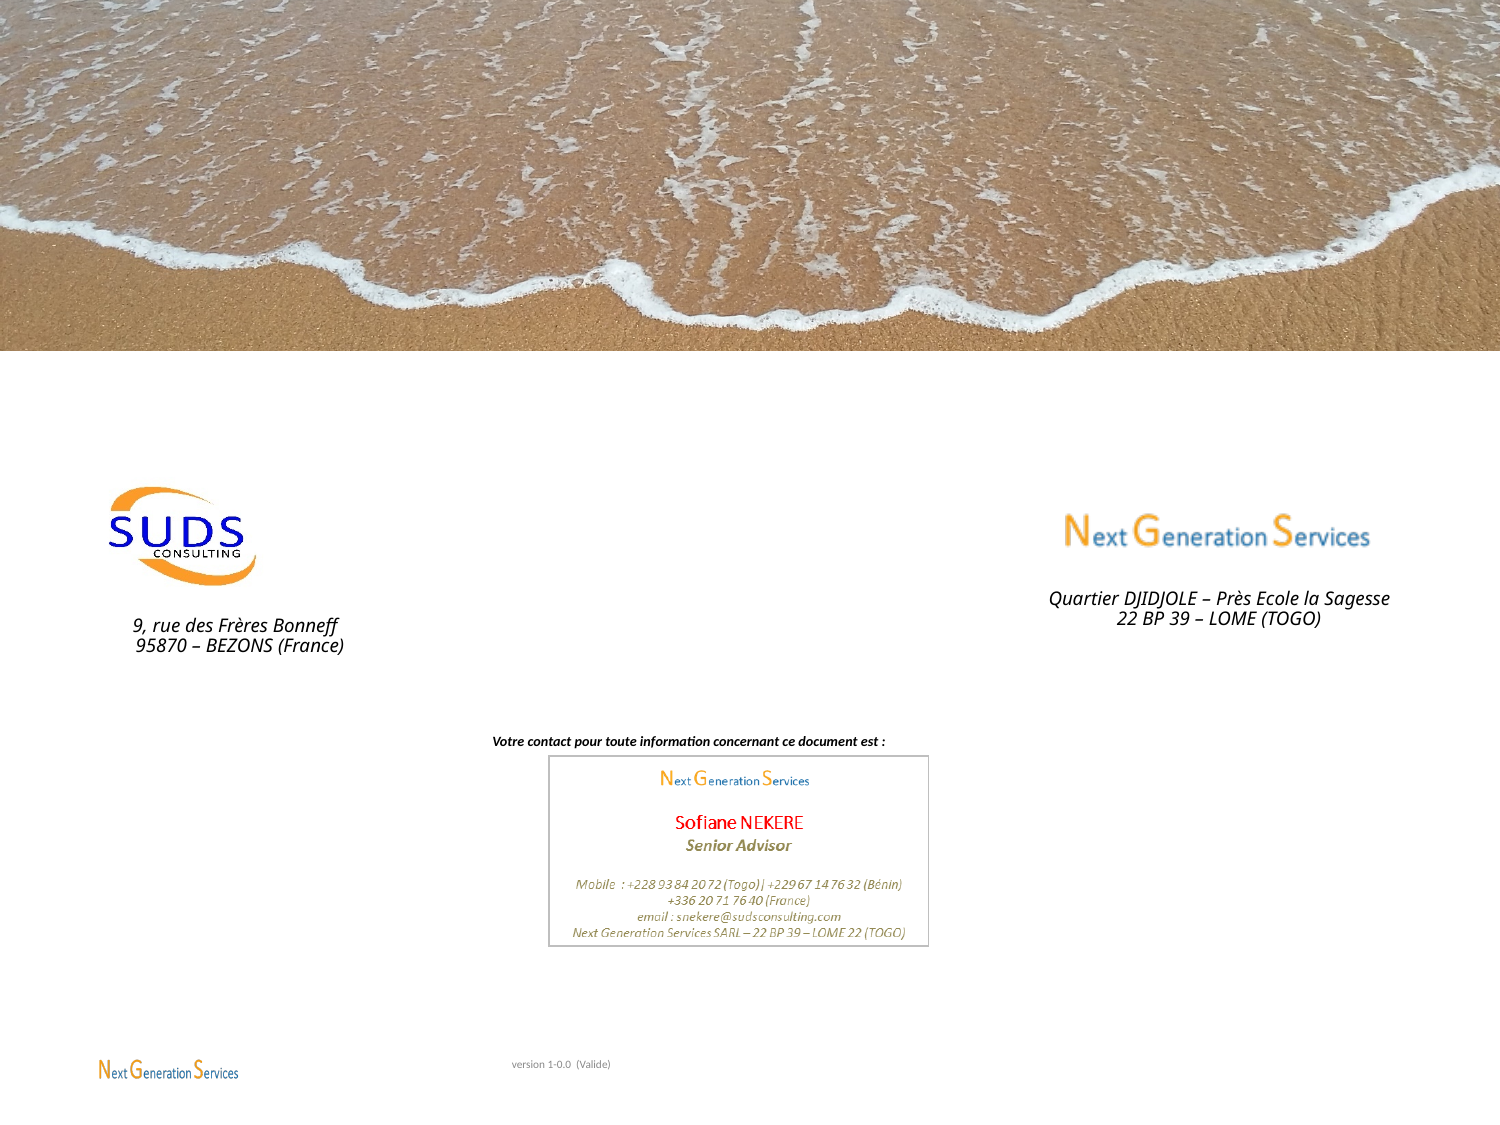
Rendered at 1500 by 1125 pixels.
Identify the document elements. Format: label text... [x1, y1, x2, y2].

text_box [87, 466, 264, 609]
text_box version 1-0.0 (Valide) [496, 1042, 1004, 1086]
text_box Votre contact pour toute information concernant ce document est : [477, 724, 903, 757]
picture [548, 755, 929, 949]
title 9, rue des Frères Bonneff 95870 – BEZONS (France) [53, 609, 426, 661]
picture [0, 0, 1500, 351]
picture [1033, 486, 1389, 581]
text_box Quartier DJIDJOLE – Près Ecole la Sagesse 22 BP 39 – LOME (TOGO) [1033, 581, 1406, 634]
